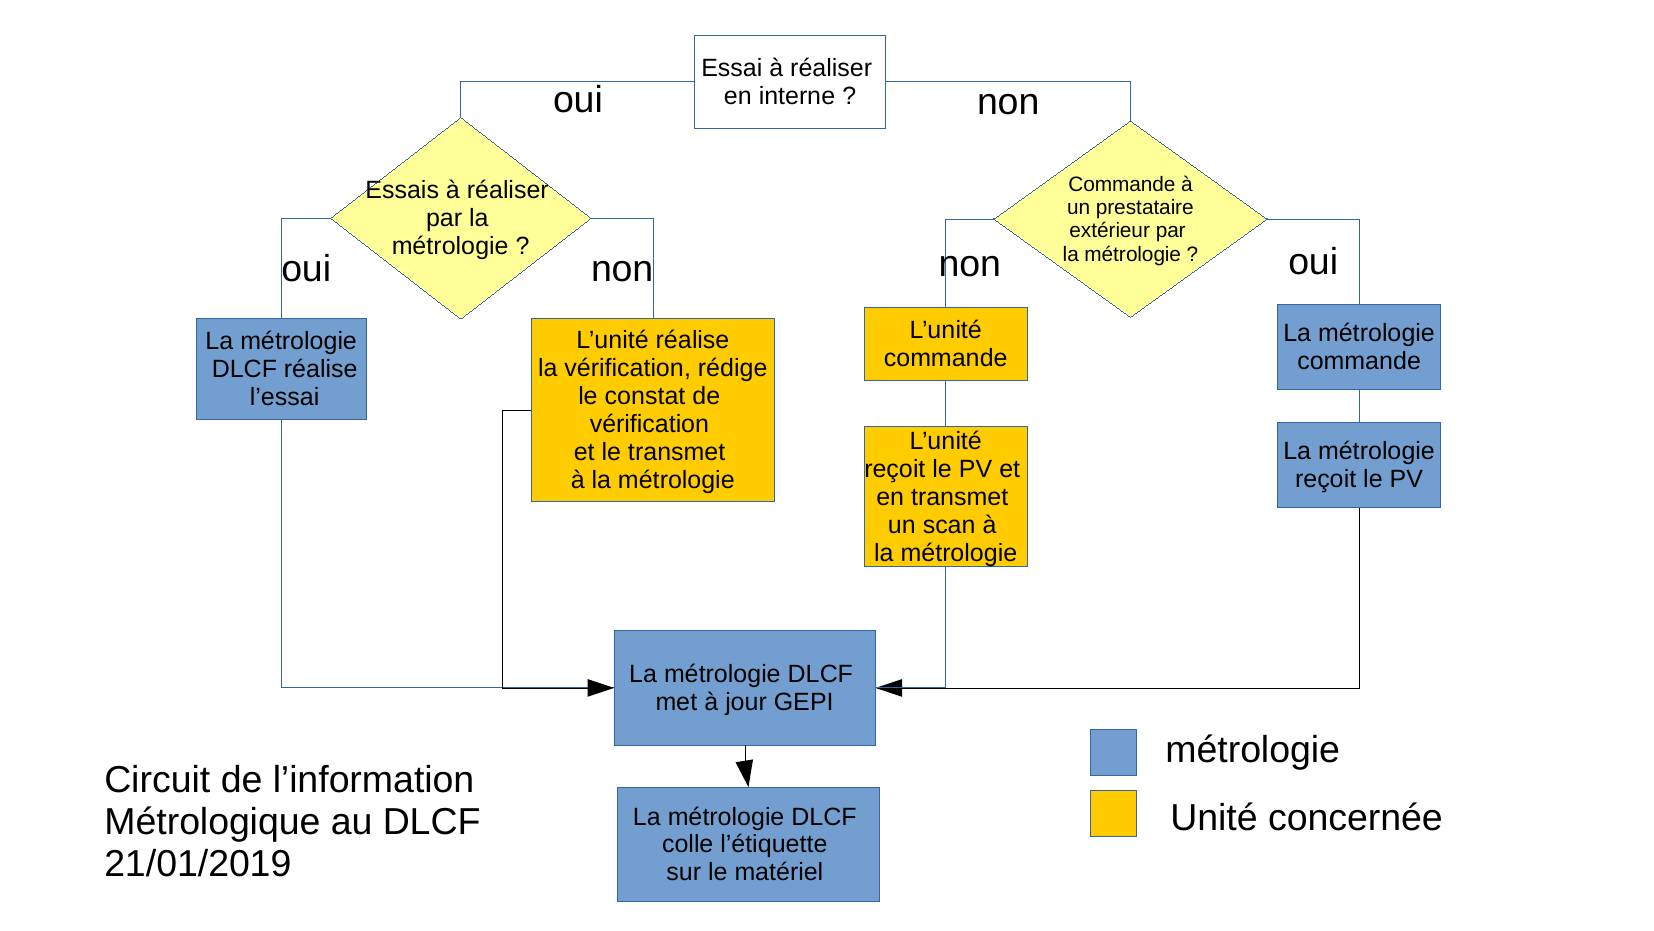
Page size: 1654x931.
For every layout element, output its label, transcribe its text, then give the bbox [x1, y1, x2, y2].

text_box [1090, 729, 1137, 776]
text_box La métrologie DLCF met à jour GEPI [614, 630, 876, 746]
text_box L’unité reçoit le PV et en transmet un scan à la métrologie [864, 426, 1028, 567]
text_box [1090, 790, 1137, 837]
text_box La métrologie DLCF réalise l’essai [196, 318, 367, 420]
text_box Essais à réaliser par la métrologie ? [330, 117, 591, 319]
text_box L’unité commande [864, 307, 1028, 381]
text_box Essai à réaliser en interne ? [694, 35, 886, 129]
text_box métrologie [1150, 720, 1374, 778]
text_box La métrologie commande [1277, 304, 1441, 390]
text_box Unité concernée [1155, 788, 1507, 846]
text_box Commande à un prestataire extérieur par la métrologie ? [993, 121, 1268, 318]
text_box La métrologie reçoit le PV [1277, 422, 1441, 508]
text_box L’unité réalise la vérification, rédige le constat de vérification et le transmet à la métrologie [531, 318, 775, 502]
text_box Circuit de l’information Métrologique au DLCF 21/01/2019 [89, 751, 496, 892]
text_box La métrologie DLCF colle l’étiquette sur le matériel [617, 787, 880, 902]
